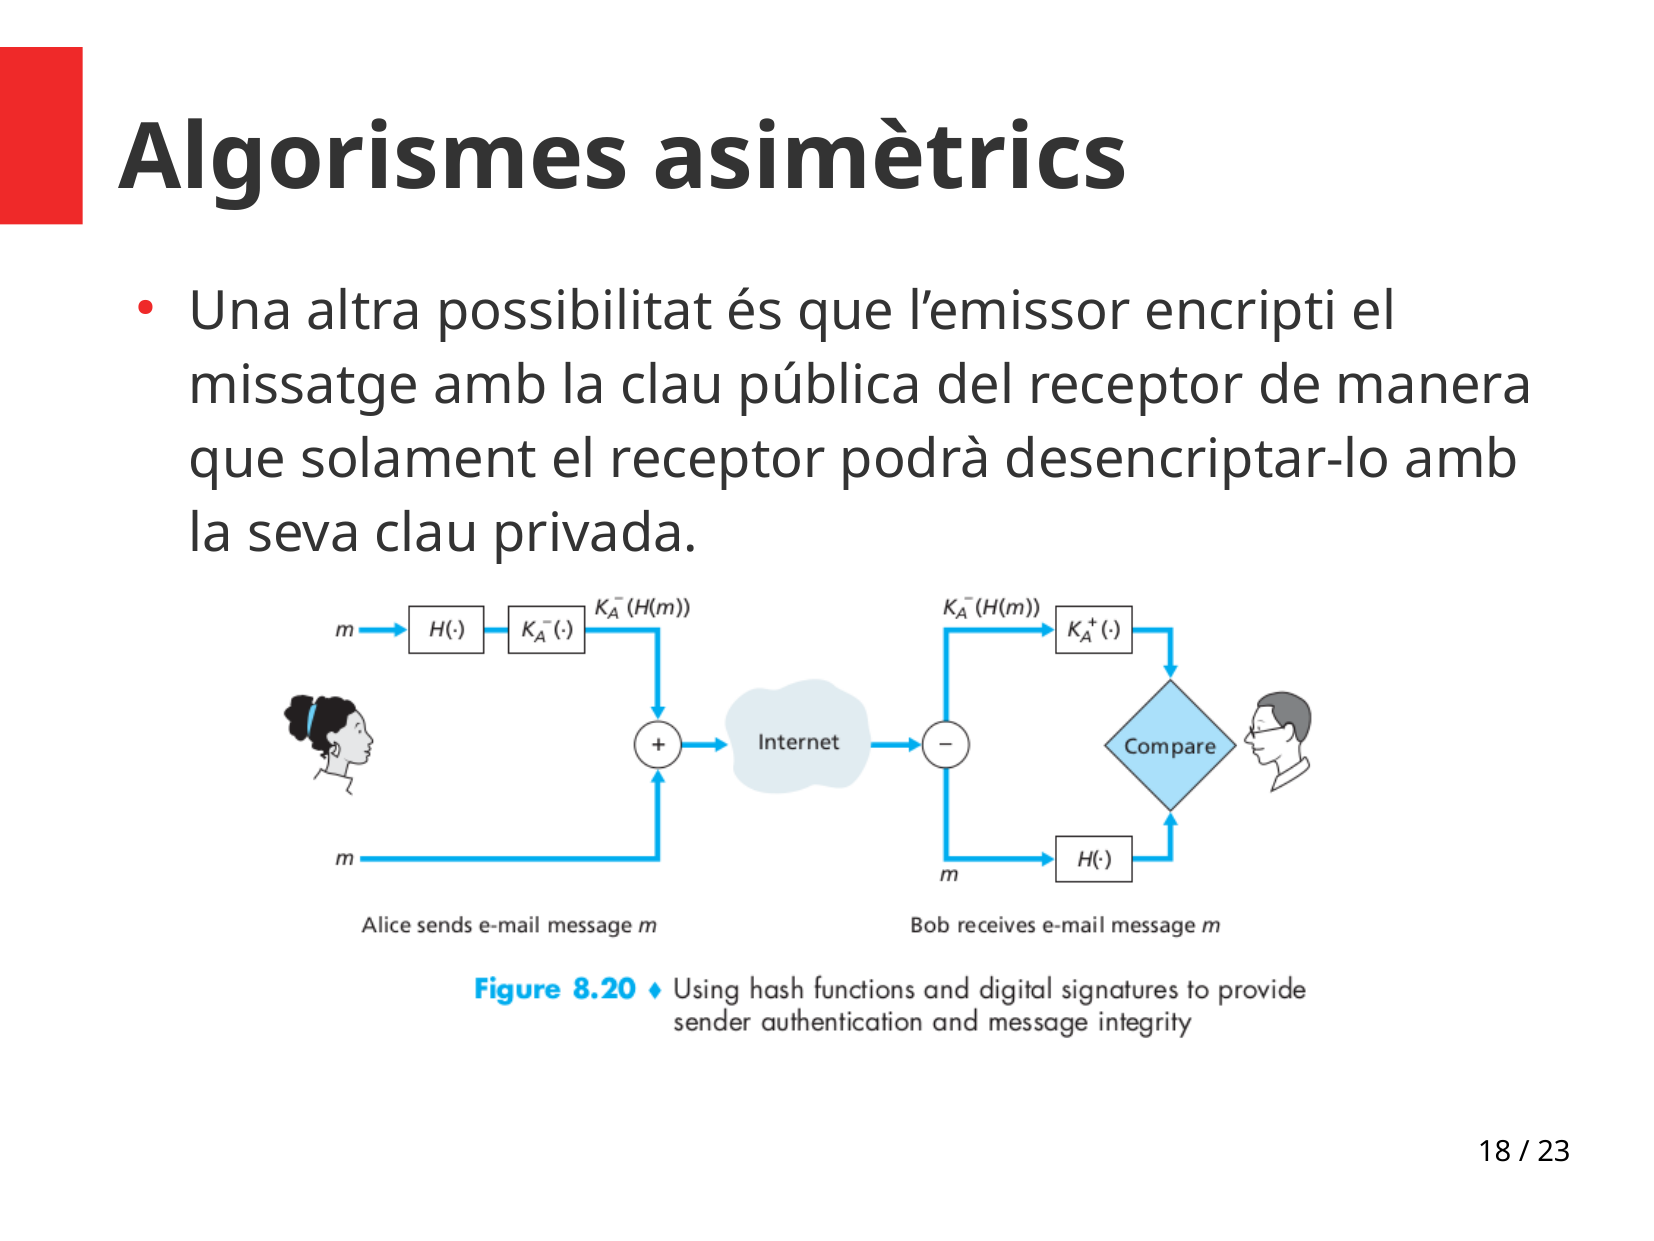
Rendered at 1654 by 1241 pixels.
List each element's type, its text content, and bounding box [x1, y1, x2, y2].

title Algorismes asimètrics [118, 49, 1571, 257]
list Una altra possibilitat és que l’emissor encripti el missatge amb la clau pública del receptor de manera que solament el receptor podrà desencriptar-lo amb la seva clau privada. [118, 271, 1536, 697]
picture [271, 578, 1335, 1060]
